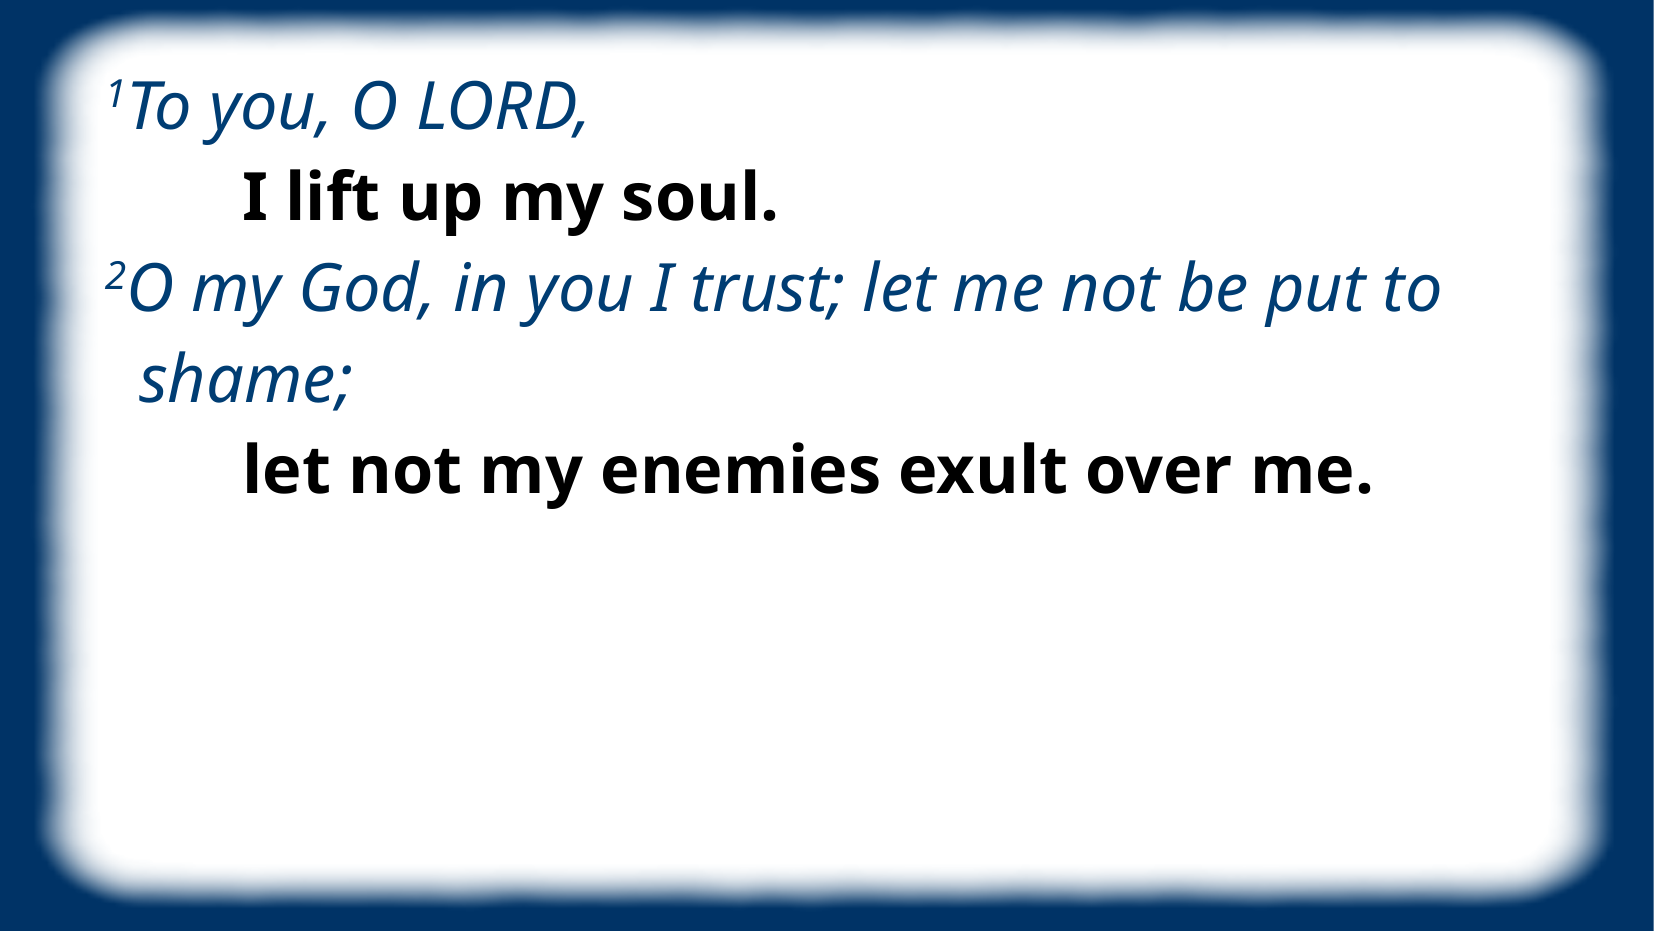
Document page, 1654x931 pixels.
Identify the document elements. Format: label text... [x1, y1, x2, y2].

picture [0, 0, 1654, 931]
text_box 1To you, O LORD, I lift up my soul. 2O my God, in you I trust; let me not be put to shame; let not my enemies exult over me. [90, 51, 1558, 511]
